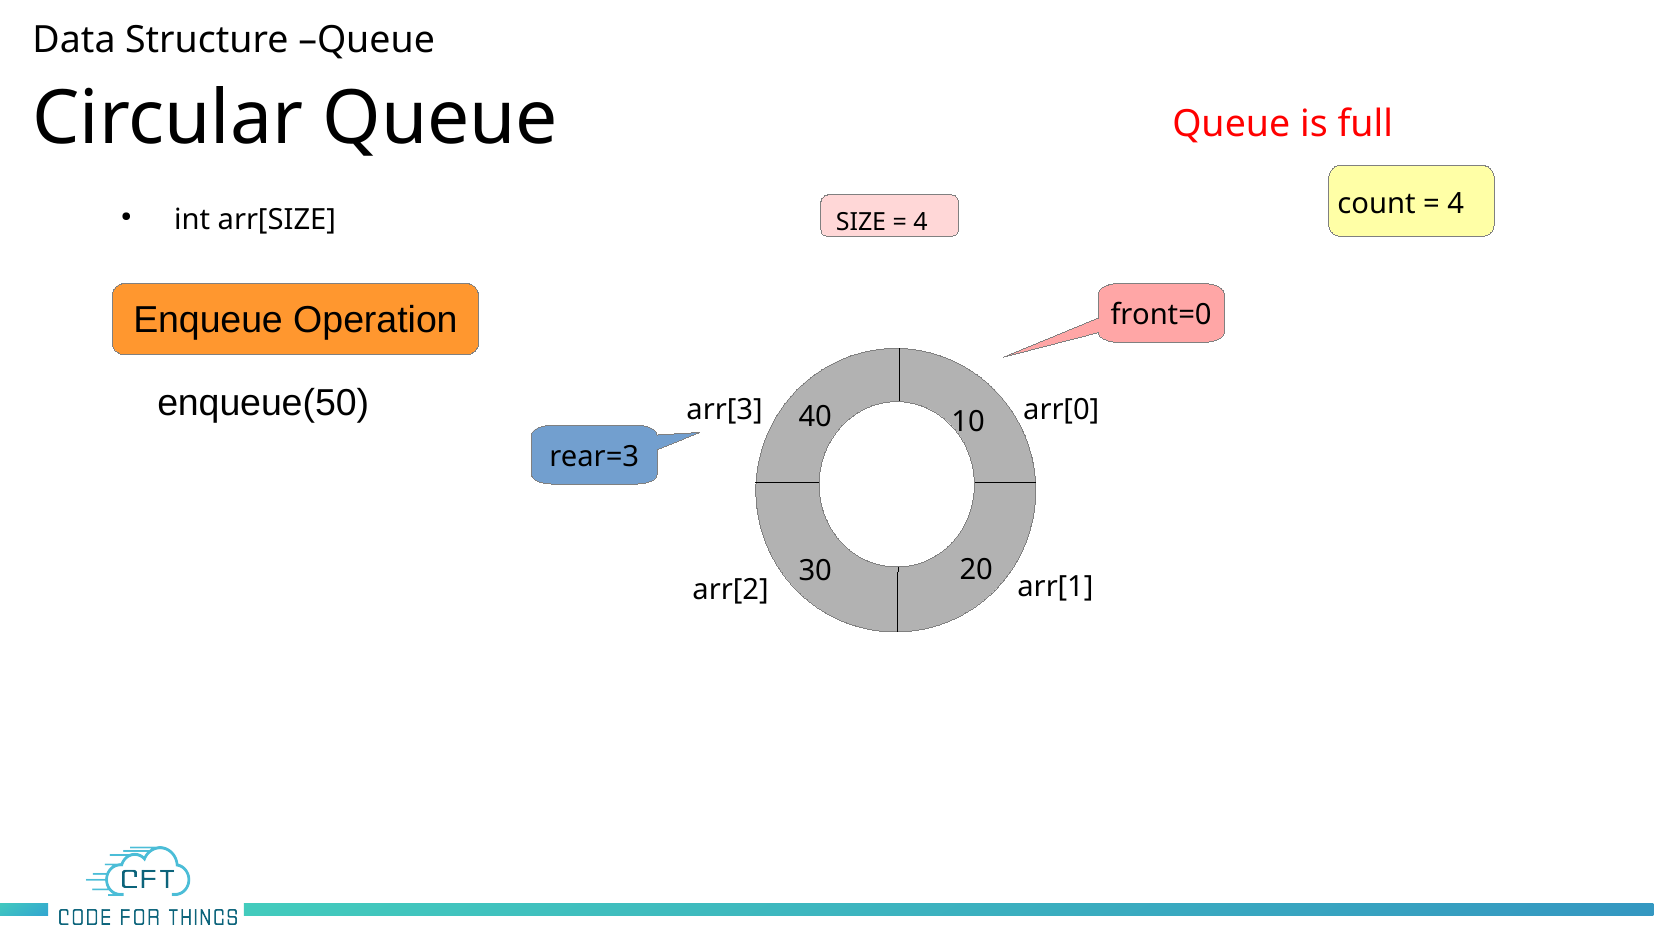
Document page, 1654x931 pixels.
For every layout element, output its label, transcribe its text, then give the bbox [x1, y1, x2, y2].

text_box arr[2] [677, 561, 810, 618]
text_box arr[1] [1002, 557, 1123, 615]
text_box front=0 [1003, 283, 1225, 358]
text_box SIZE = 4 [821, 196, 960, 241]
text_box [755, 348, 1036, 632]
text_box Enqueue Operation [112, 283, 479, 355]
text_box rear=3 [531, 425, 700, 485]
text_box enqueue(50) [142, 374, 384, 432]
text_box [1328, 225, 1495, 237]
text_box Queue is full [1157, 88, 1423, 147]
text_box 40 [783, 387, 851, 438]
picture [59, 846, 237, 925]
text_box 30 [783, 541, 851, 591]
text_box arr[3] [671, 380, 792, 438]
text_box int arr[SIZE] [88, 190, 384, 249]
text_box arr[0] [1008, 380, 1128, 438]
title Data Structure –Queue Circular Queue [32, 12, 1184, 166]
text_box 10 [936, 393, 1004, 443]
text_box [1329, 165, 1494, 175]
text_box count = 4 [1322, 175, 1512, 225]
text_box 20 [944, 541, 1012, 591]
